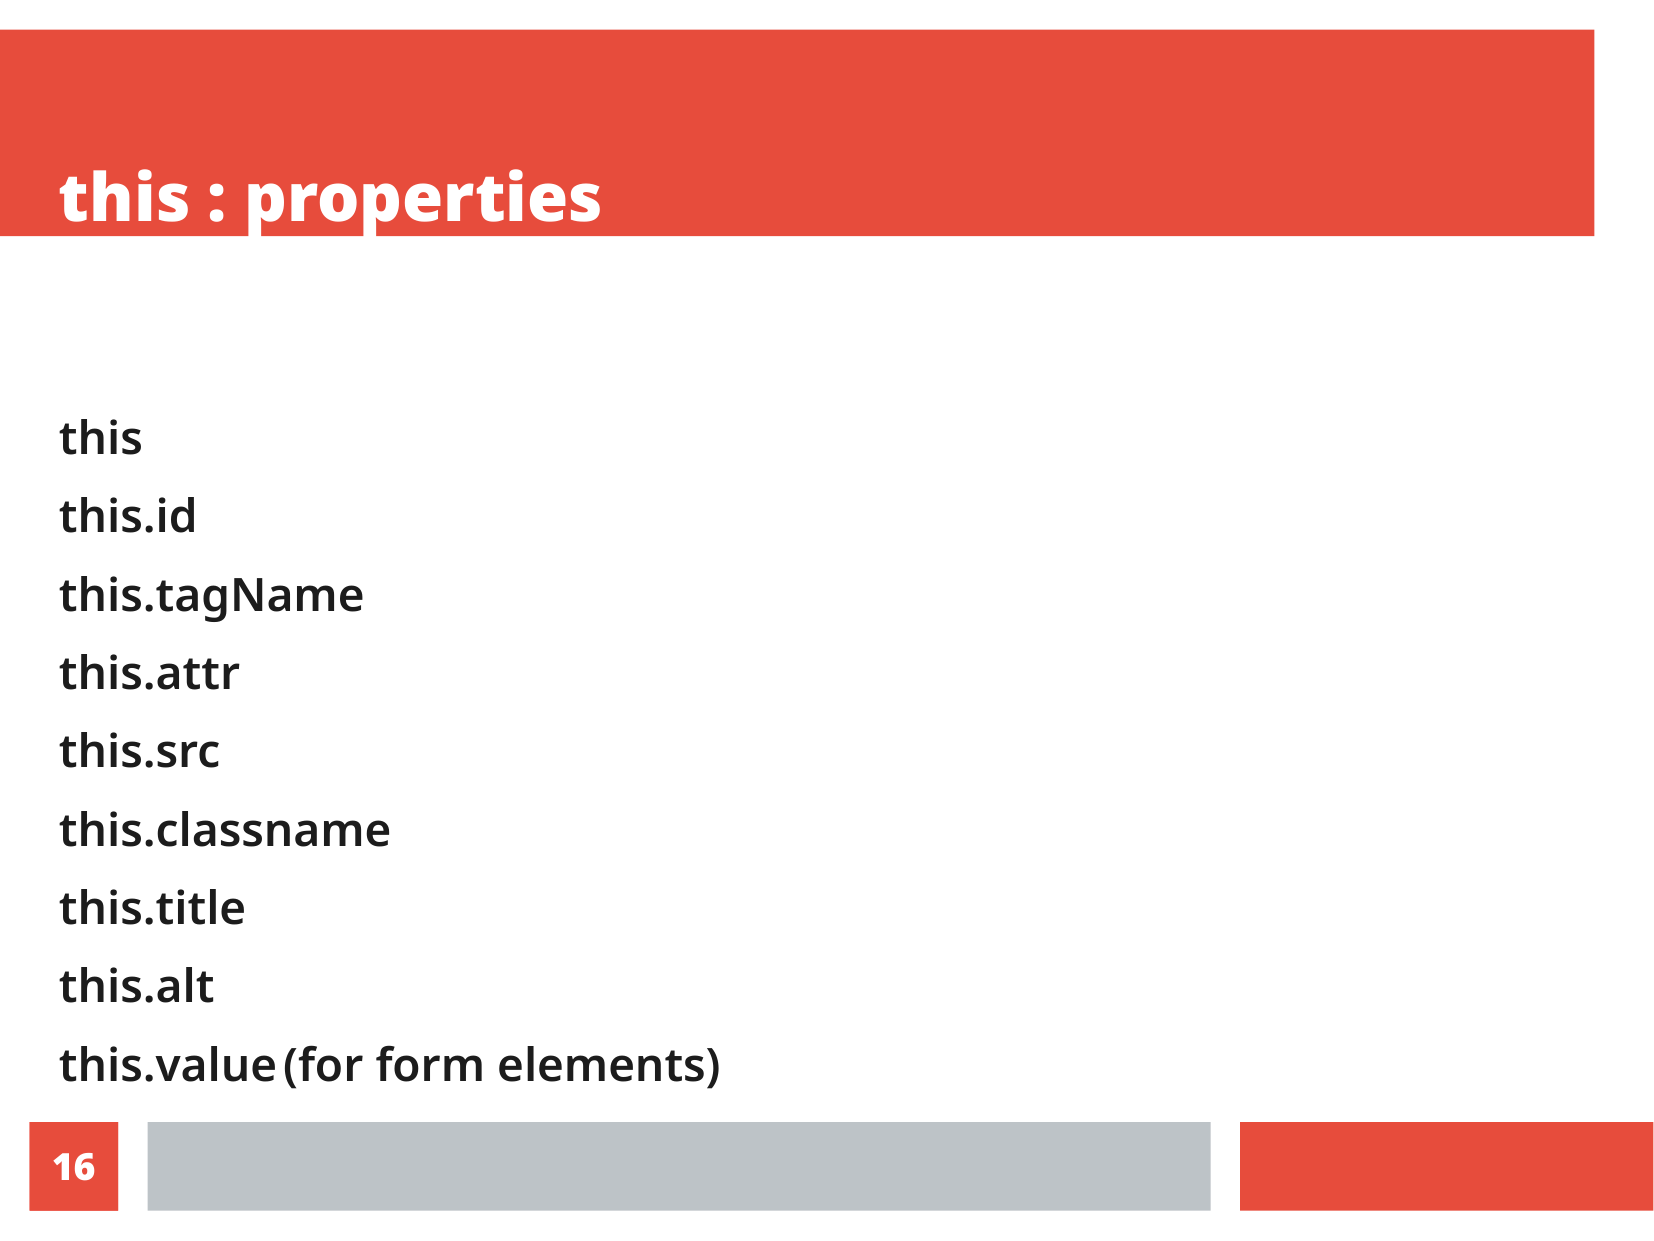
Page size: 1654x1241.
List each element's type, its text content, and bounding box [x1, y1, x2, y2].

title this : properties [59, 59, 1595, 207]
list this this.id this.tagName this.attr this.src this.classname this.title this.alt this.value (for form elements) [59, 324, 1565, 1093]
